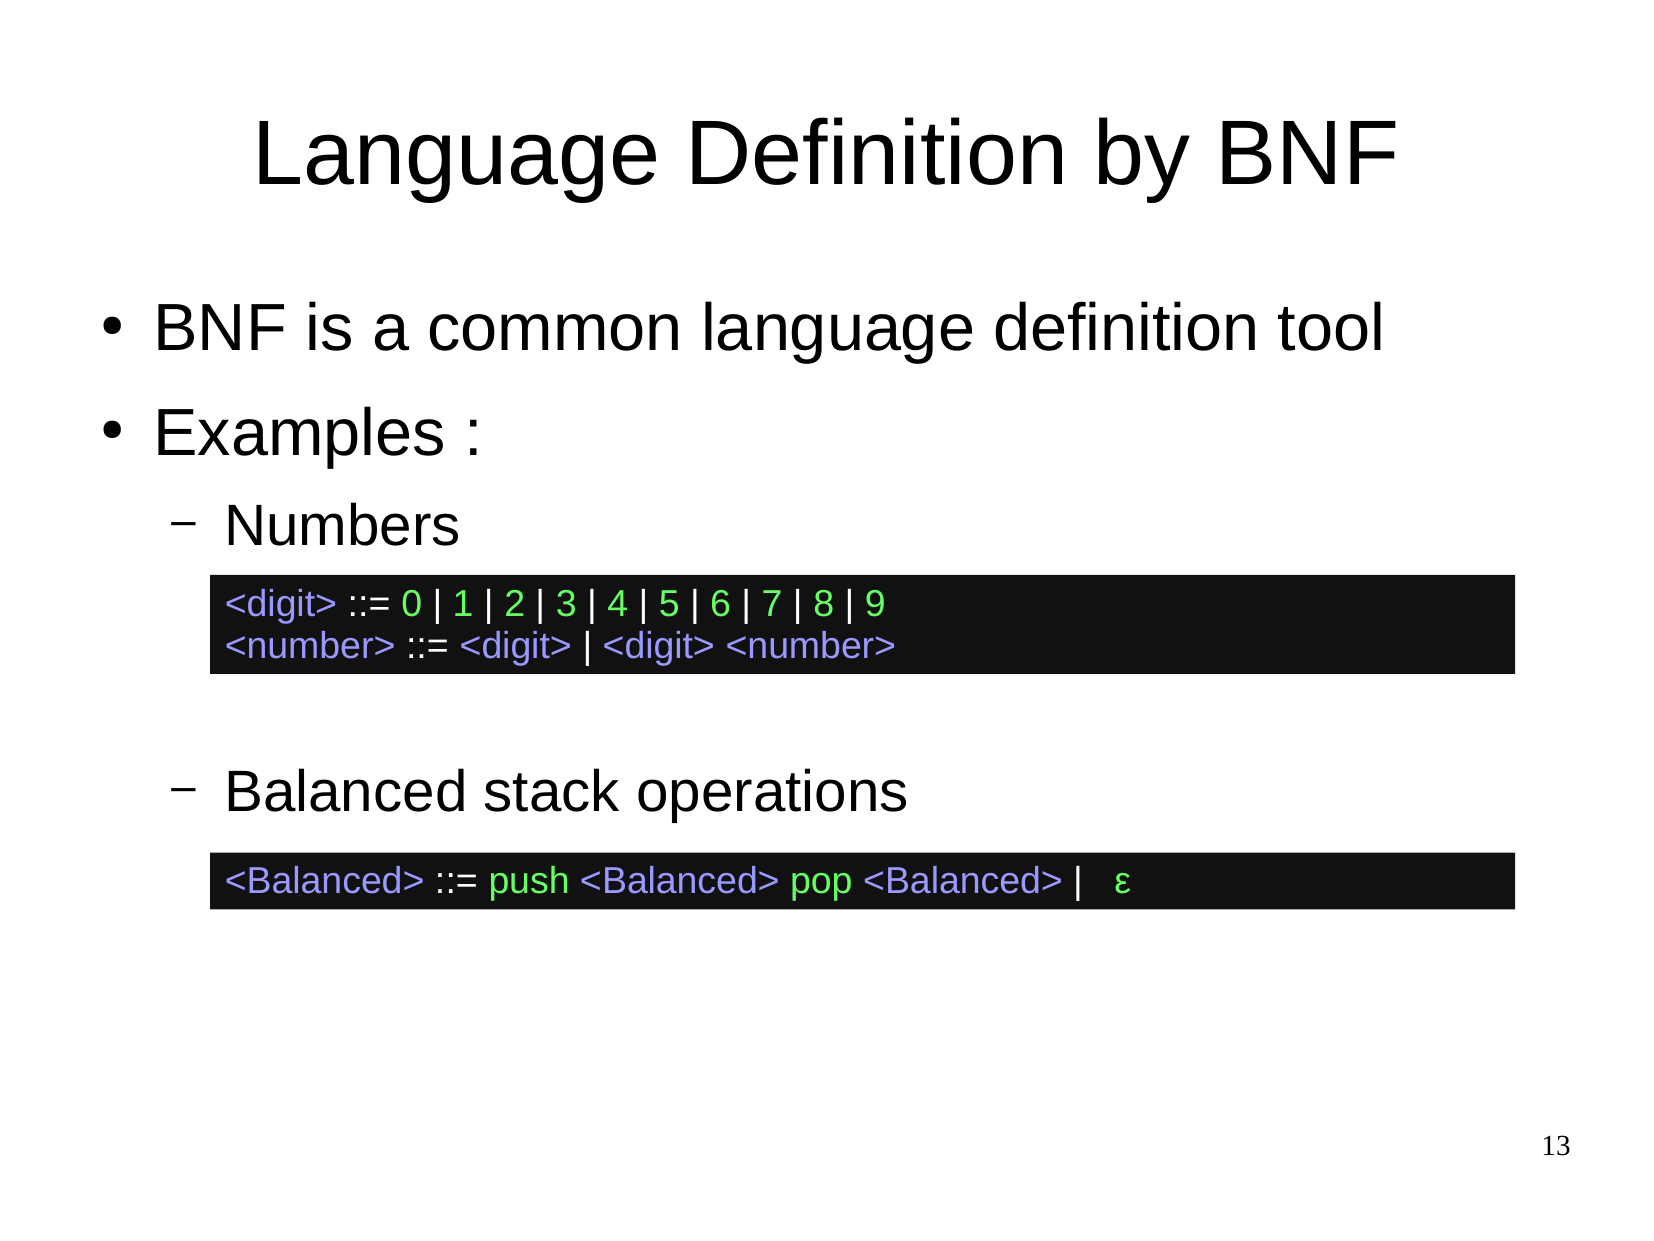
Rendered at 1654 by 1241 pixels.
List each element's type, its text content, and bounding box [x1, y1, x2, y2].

text_box <Balanced> ::= push <Balanced> pop <Balanced> | ε [210, 852, 1516, 910]
text_box <digit> ::= 0 | 1 | 2 | 3 | 4 | 5 | 6 | 7 | 8 | 9 <number> ::= <digit> | <digit> <number> [210, 574, 1516, 674]
title Language Definition by BNF [82, 49, 1571, 257]
list BNF is a common language definition tool Examples : Numbers Balanced stack operations [82, 290, 1571, 1010]
